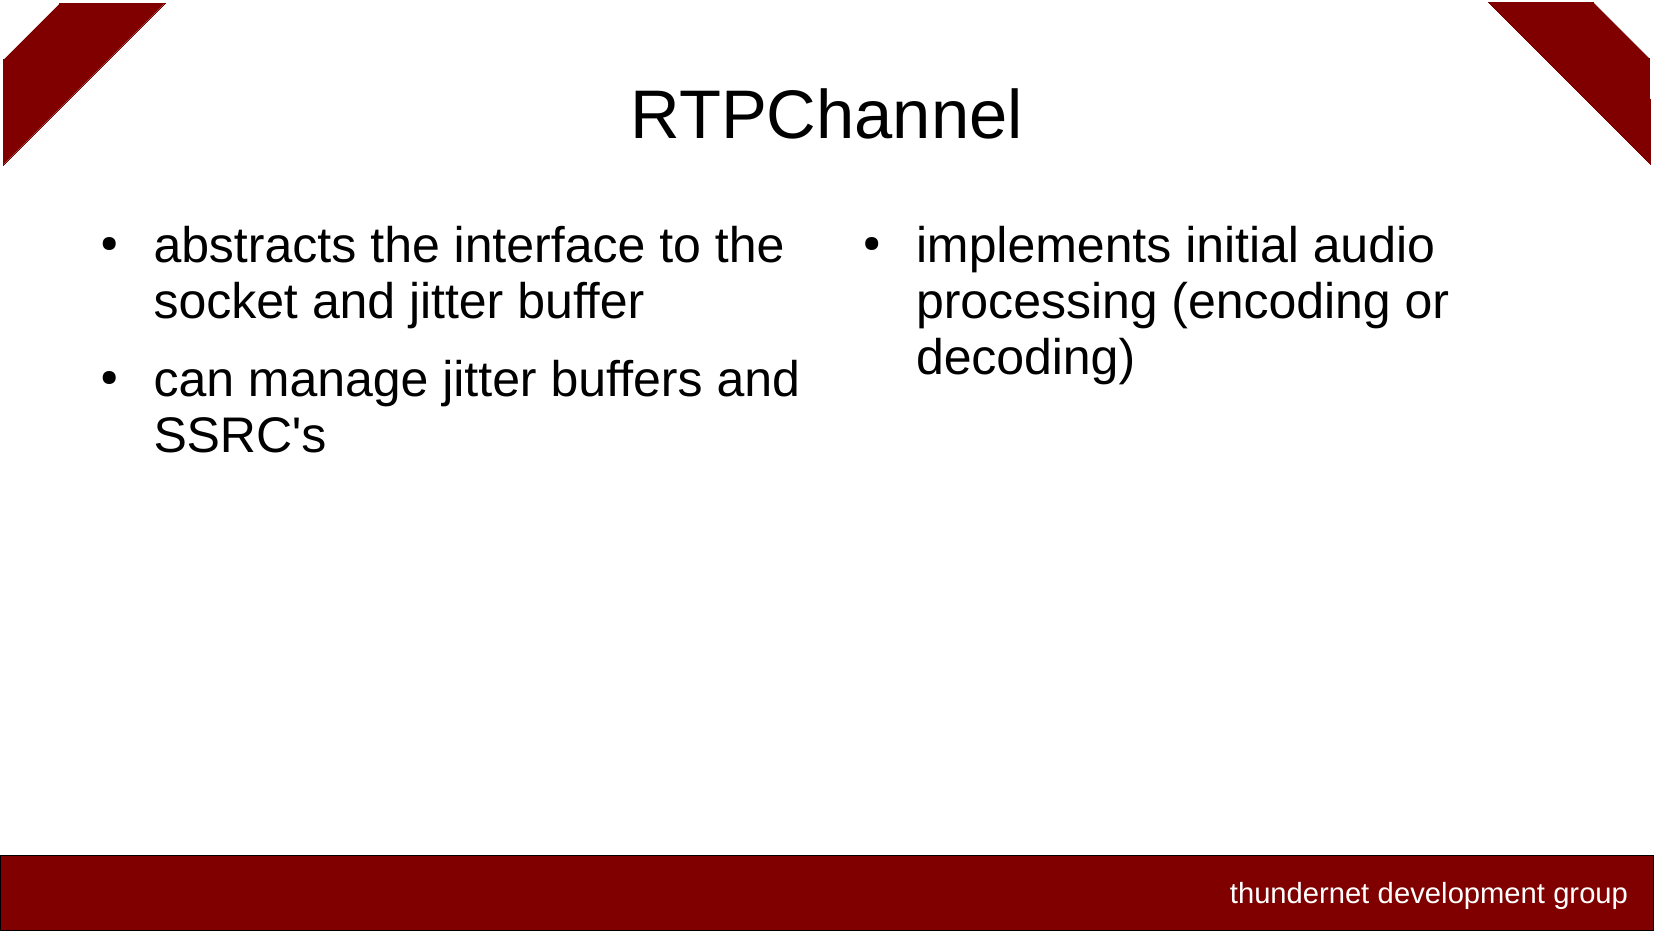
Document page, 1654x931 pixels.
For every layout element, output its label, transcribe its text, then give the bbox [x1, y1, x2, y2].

text_box [3, 3, 166, 166]
list abstracts the interface to the socket and jitter buffer can manage jitter buffers and SSRC's [82, 217, 809, 758]
text_box thundernet development group [1215, 870, 1644, 918]
text_box [0, 855, 1654, 931]
list implements initial audio processing (encoding or decoding) [845, 217, 1572, 758]
text_box [1488, 2, 1651, 165]
title RTPChannel [82, 37, 1571, 193]
